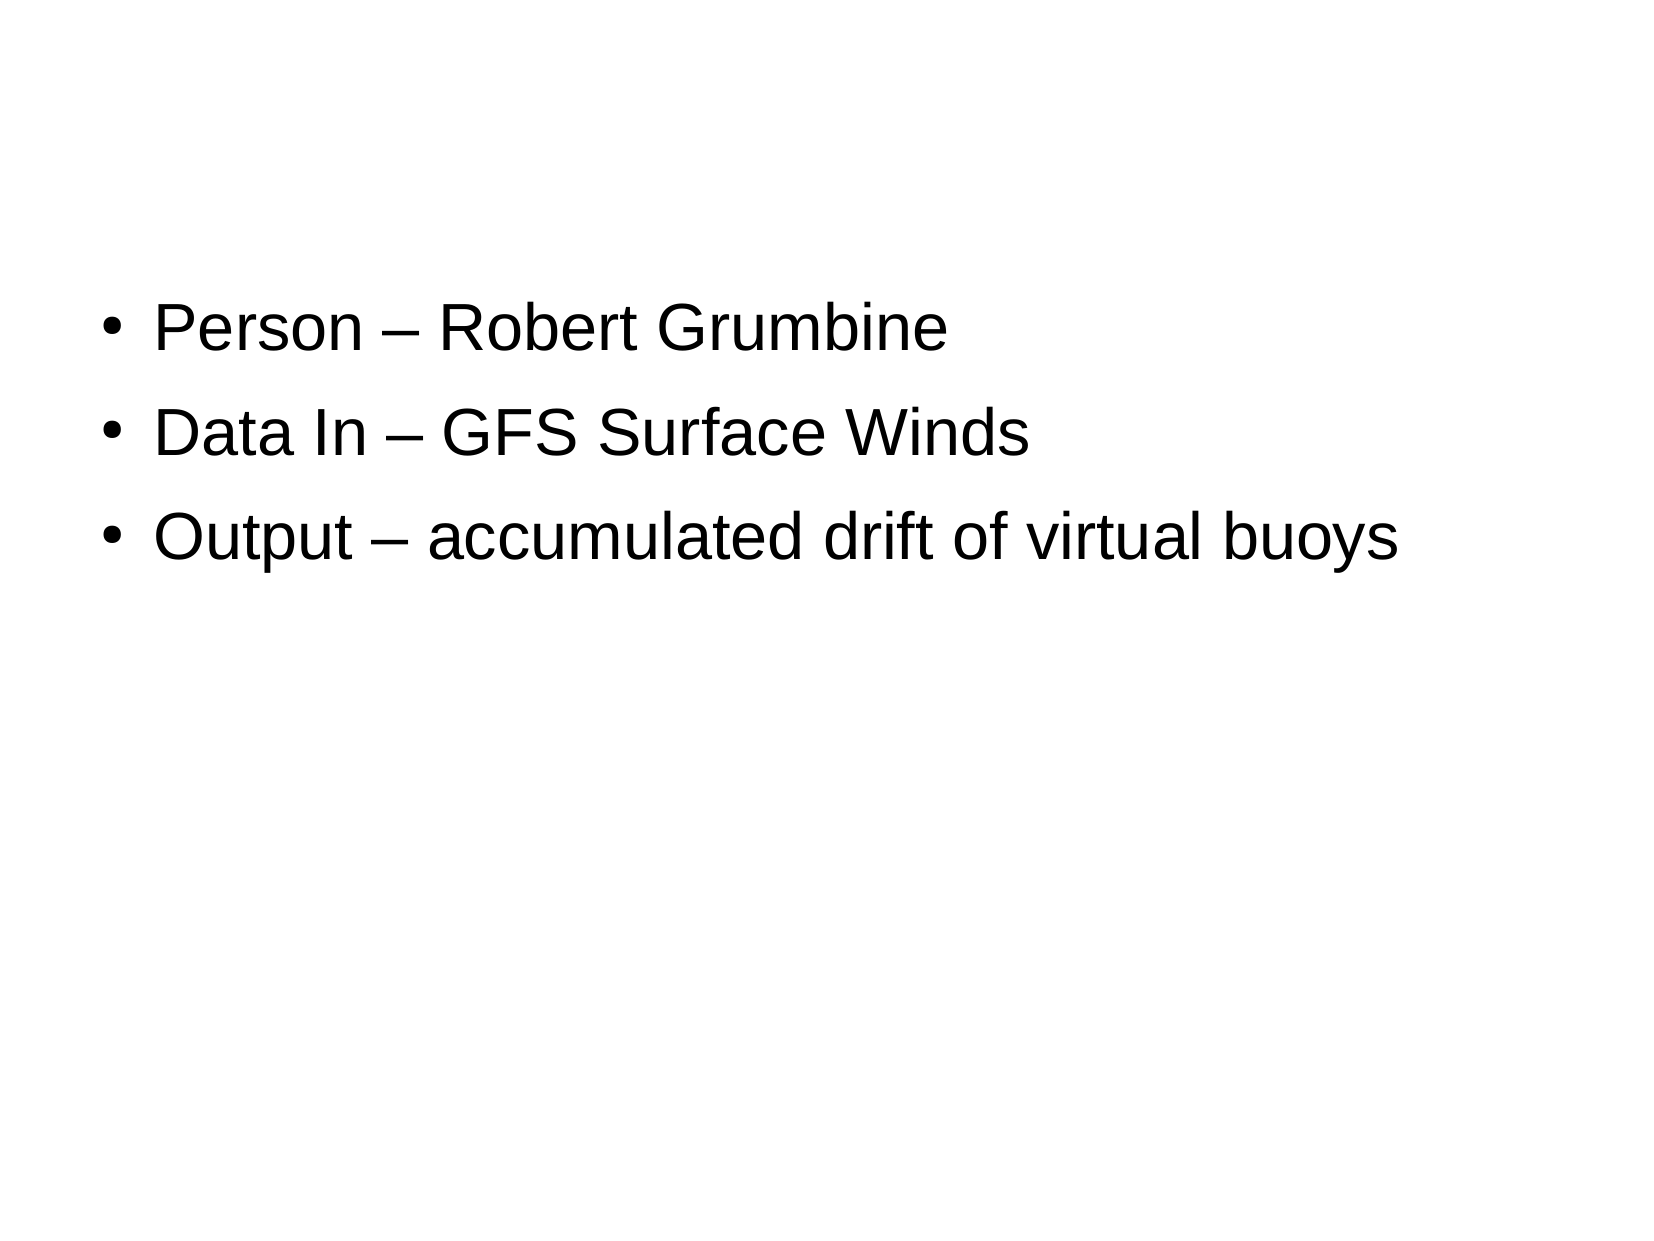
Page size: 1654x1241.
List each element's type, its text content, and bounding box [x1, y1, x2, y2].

list Person – Robert Grumbine Data In – GFS Surface Winds Output – accumulated drift of virtual buoys [82, 290, 1571, 1094]
